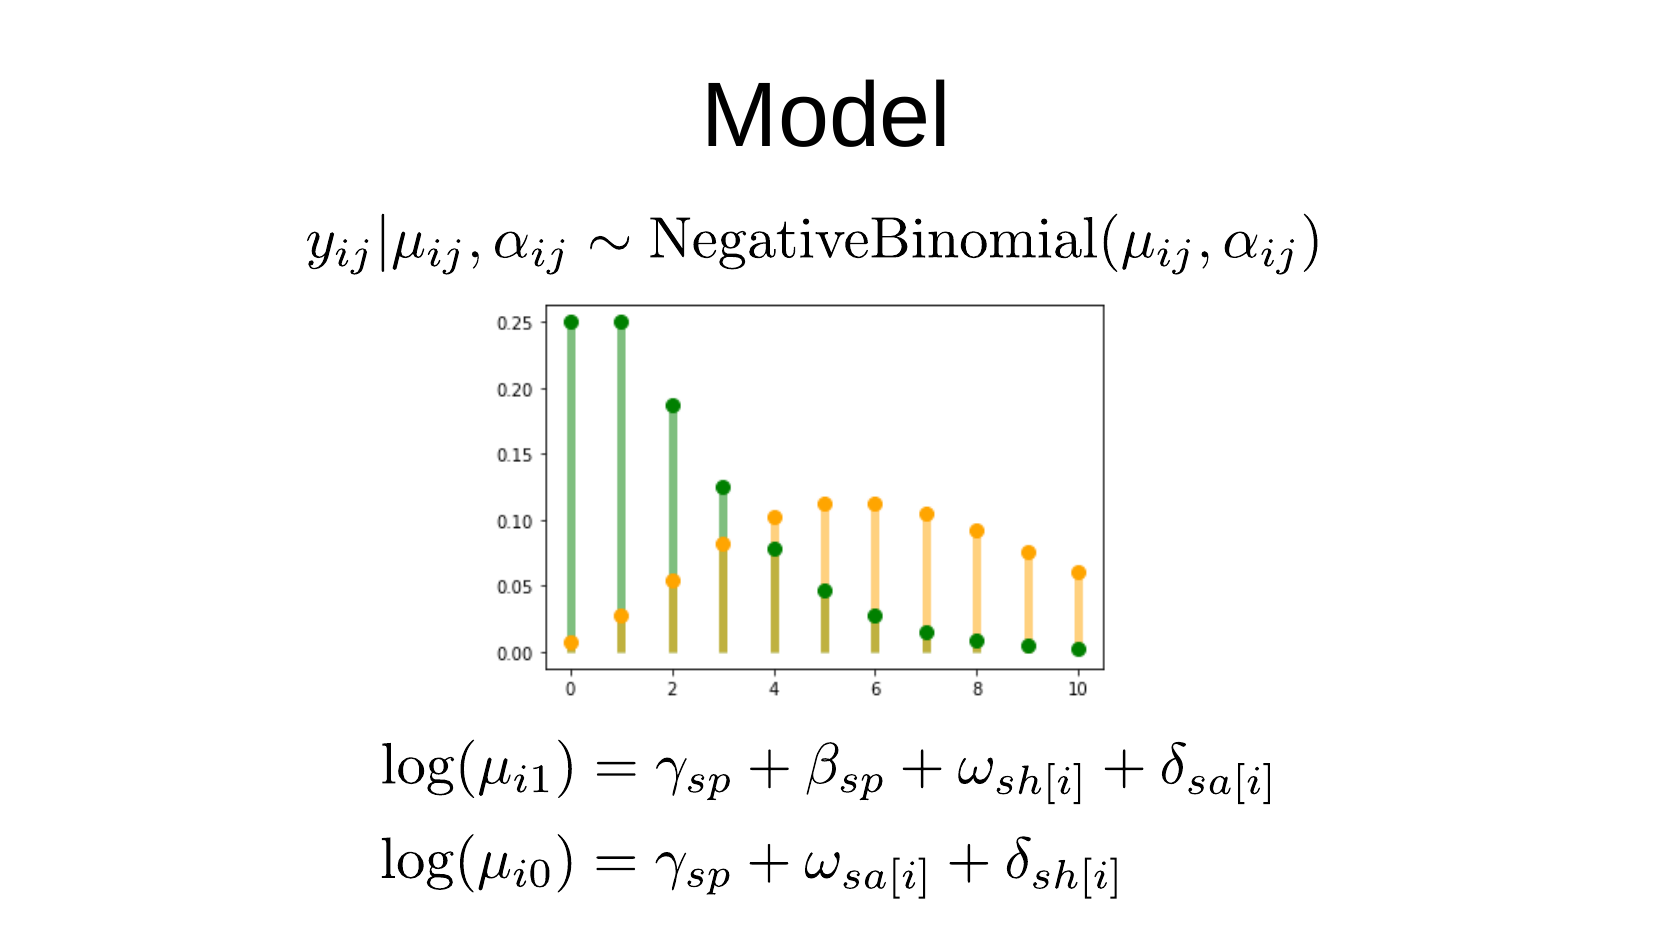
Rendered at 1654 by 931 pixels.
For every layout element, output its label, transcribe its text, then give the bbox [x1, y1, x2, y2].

text_box [307, 213, 1318, 275]
text_box [381, 834, 1117, 899]
title Model [82, 37, 1571, 193]
picture [484, 295, 1115, 709]
text_box [382, 739, 1270, 805]
